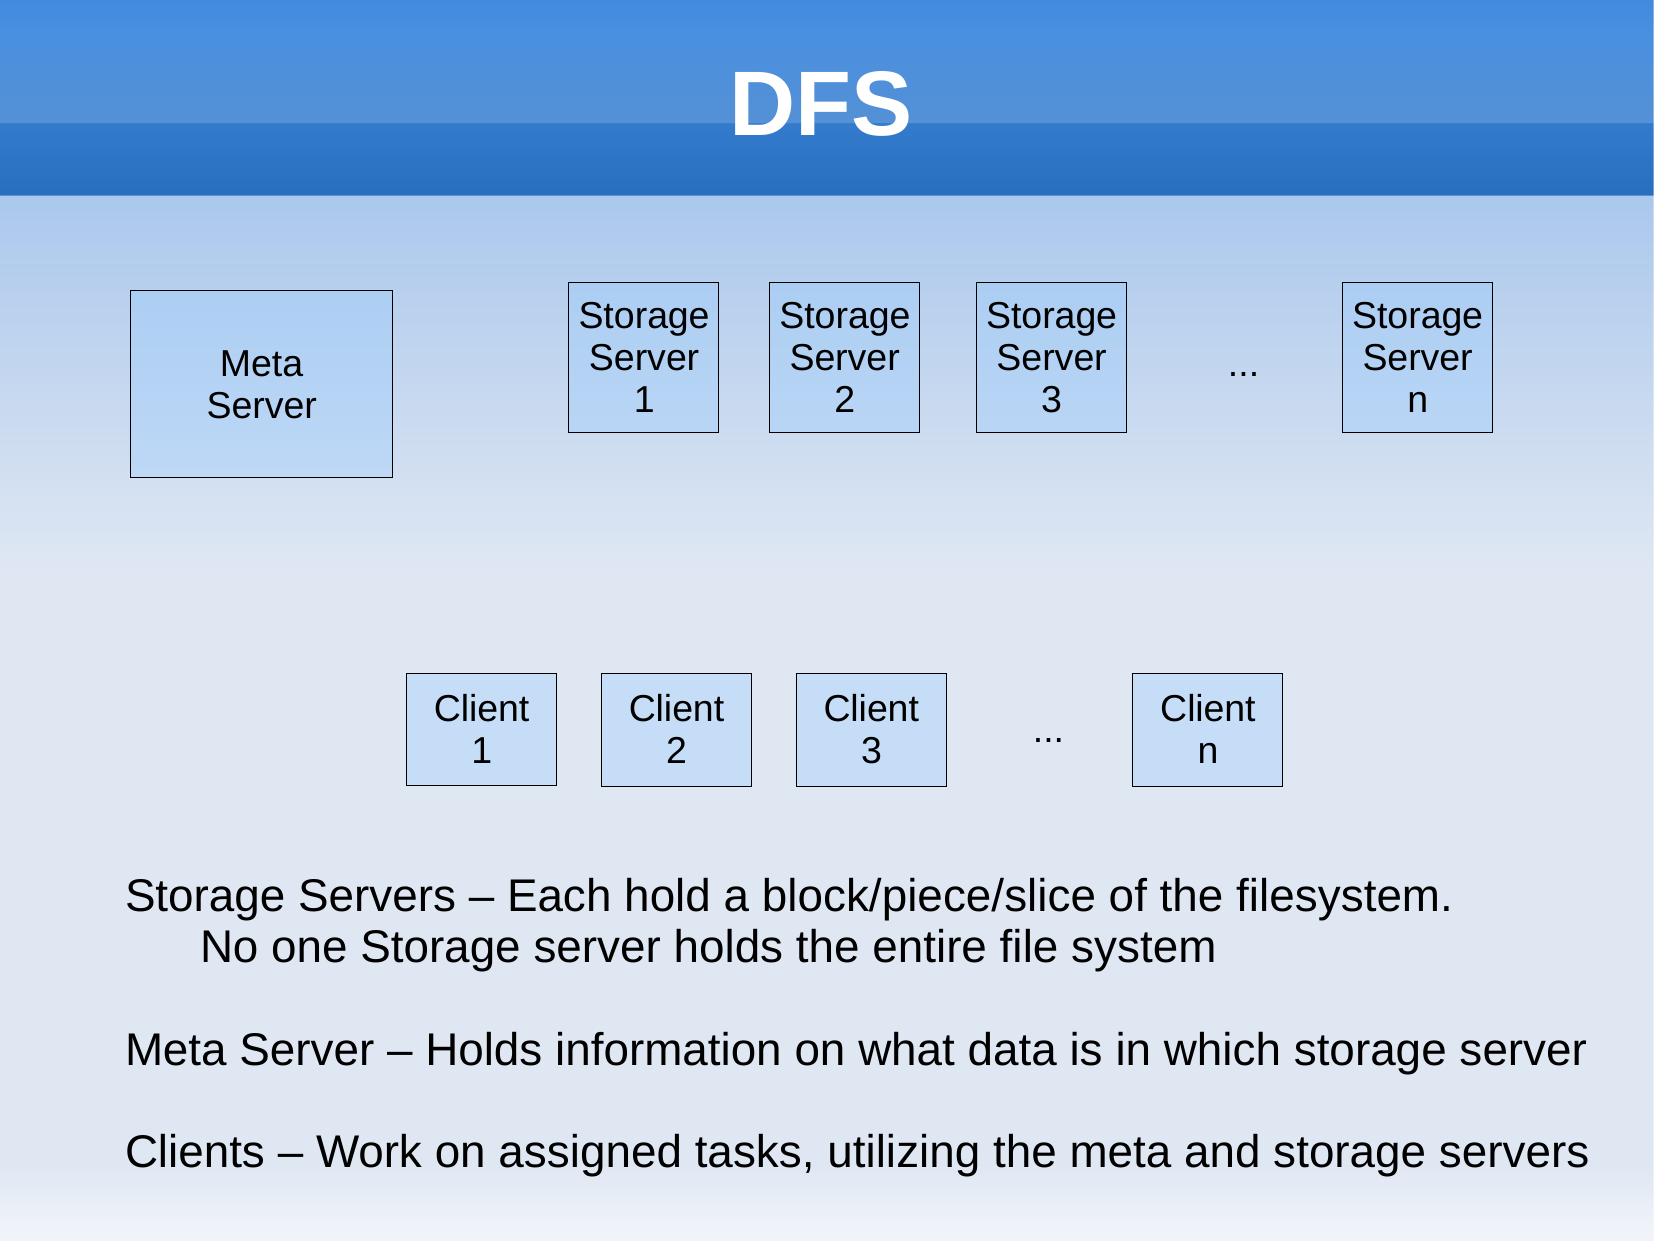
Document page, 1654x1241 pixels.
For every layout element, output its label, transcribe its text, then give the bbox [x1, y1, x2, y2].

text_box Storage Server n [1342, 282, 1493, 433]
text_box Storage Server 1 [568, 282, 719, 433]
text_box Client 1 [406, 673, 557, 786]
text_box Storage Server 3 [976, 282, 1127, 433]
text_box Client n [1132, 673, 1283, 787]
text_box Storage Server 2 [769, 282, 920, 433]
text_box Meta Server [130, 290, 393, 478]
text_box Storage Servers – Each hold a block/piece/slice of the filesystem. No one Storage server holds the entire file system Meta Server – Holds information on what data is in which storage server Clients – Work on assigned tasks, utilizing the meta and storage servers [110, 862, 1607, 1185]
text_box Client 3 [796, 673, 947, 787]
picture [0, 0, 1654, 1241]
text_box ... [1213, 335, 1275, 392]
title DFS [76, 7, 1565, 200]
text_box Client 2 [601, 673, 752, 787]
text_box ... [1018, 701, 1080, 759]
